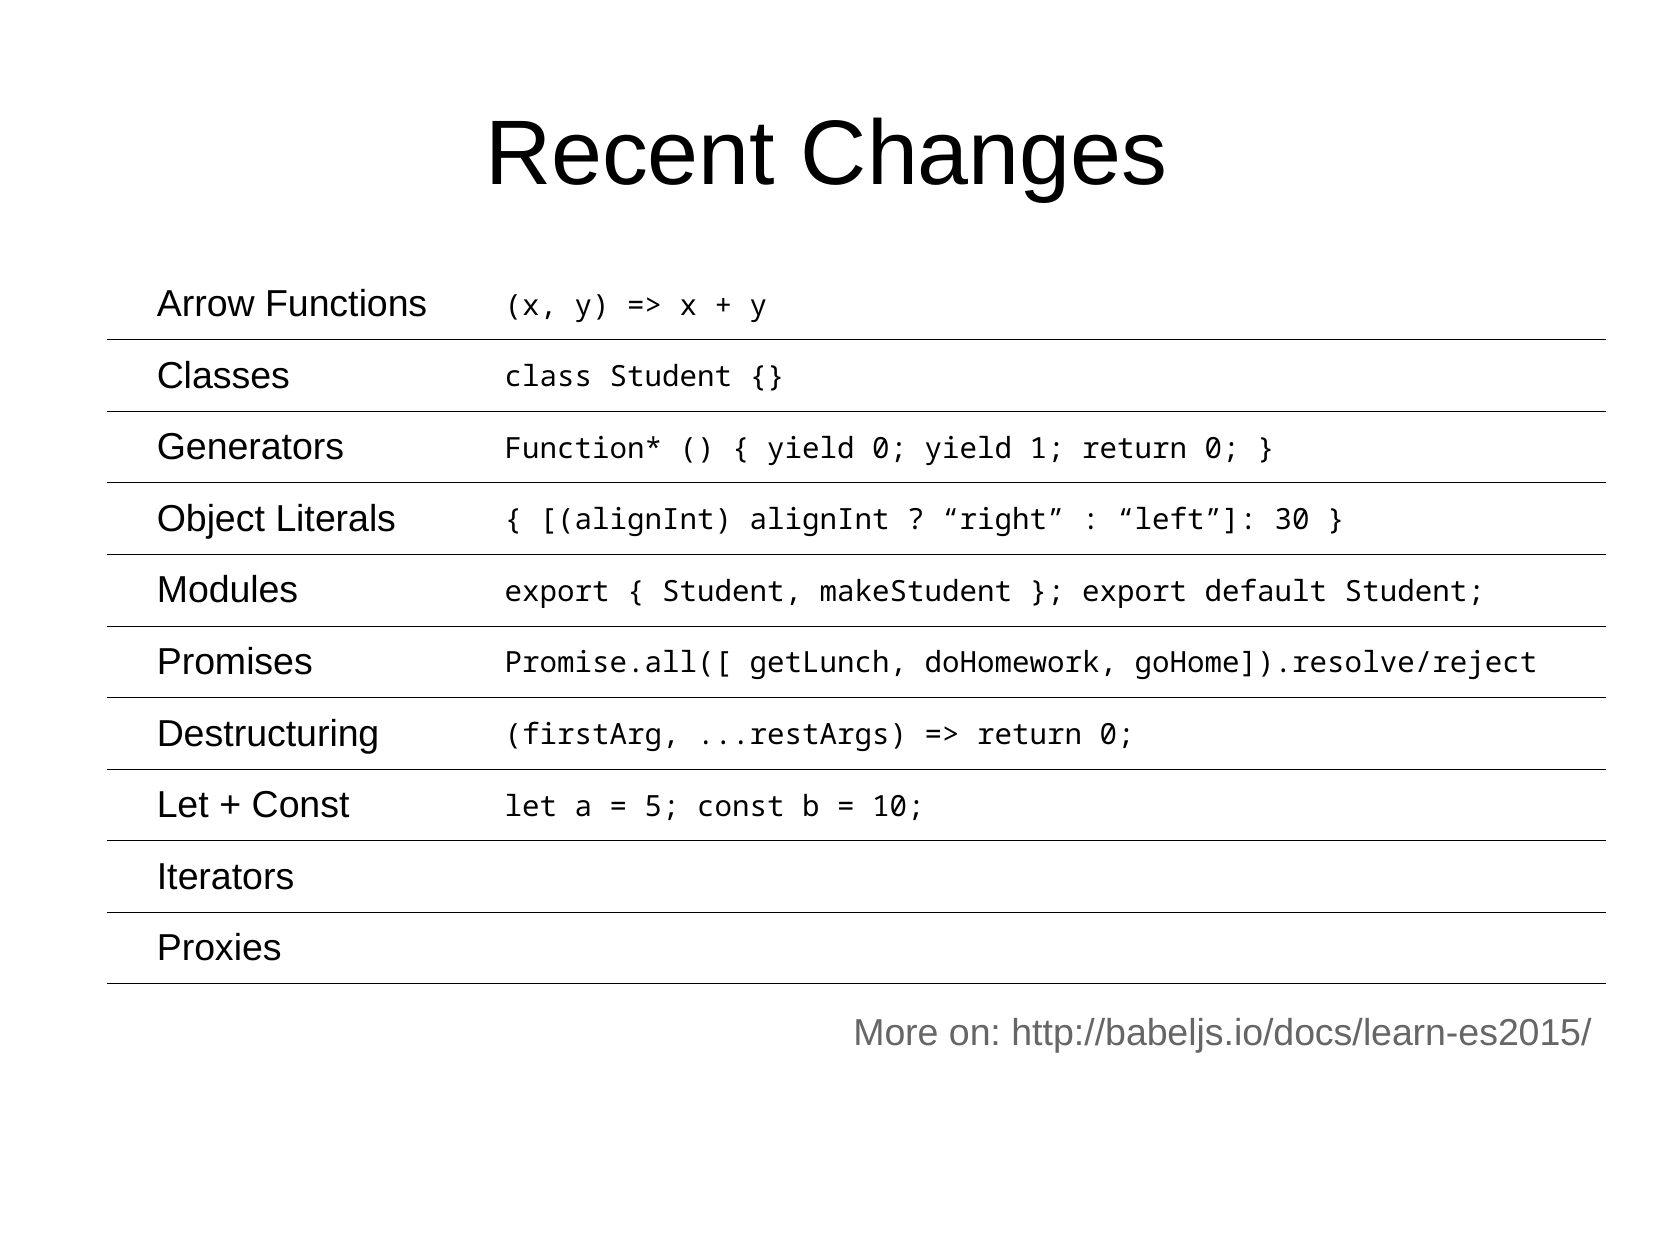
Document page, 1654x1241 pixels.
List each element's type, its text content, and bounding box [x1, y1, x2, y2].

title Recent Changes [82, 49, 1571, 257]
table_cell Iterators [107, 841, 490, 912]
table_cell Generators [107, 412, 490, 482]
table_cell [490, 913, 1606, 983]
table_cell let a = 5; const b = 10; [490, 770, 1606, 840]
table_cell class Student {} [490, 340, 1606, 411]
table_cell Promises [107, 627, 490, 697]
table_header Arrow Functions [107, 268, 490, 339]
table_cell export { Student, makeStudent }; export default Student; [490, 555, 1606, 626]
text_box More on: http://babeljs.io/docs/learn-es2015/ [838, 1003, 1607, 1061]
table_cell Classes [107, 340, 490, 411]
table_cell Object Literals [107, 483, 490, 554]
table_header (x, y) => x + y [490, 268, 1606, 339]
table_cell Destructuring [107, 698, 490, 769]
table_cell Function* () { yield 0; yield 1; return 0; } [490, 412, 1606, 482]
table_cell { [(alignInt) alignInt ? “right” : “left”]: 30 } [490, 483, 1606, 554]
table_cell Let + Const [107, 770, 490, 840]
table_cell Proxies [107, 913, 490, 983]
table_cell (firstArg, ...restArgs) => return 0; [490, 698, 1606, 769]
table_cell [490, 841, 1606, 912]
table_cell Promise.all([ getLunch, doHomework, goHome]).resolve/reject [490, 627, 1606, 697]
table_cell Modules [107, 555, 490, 626]
